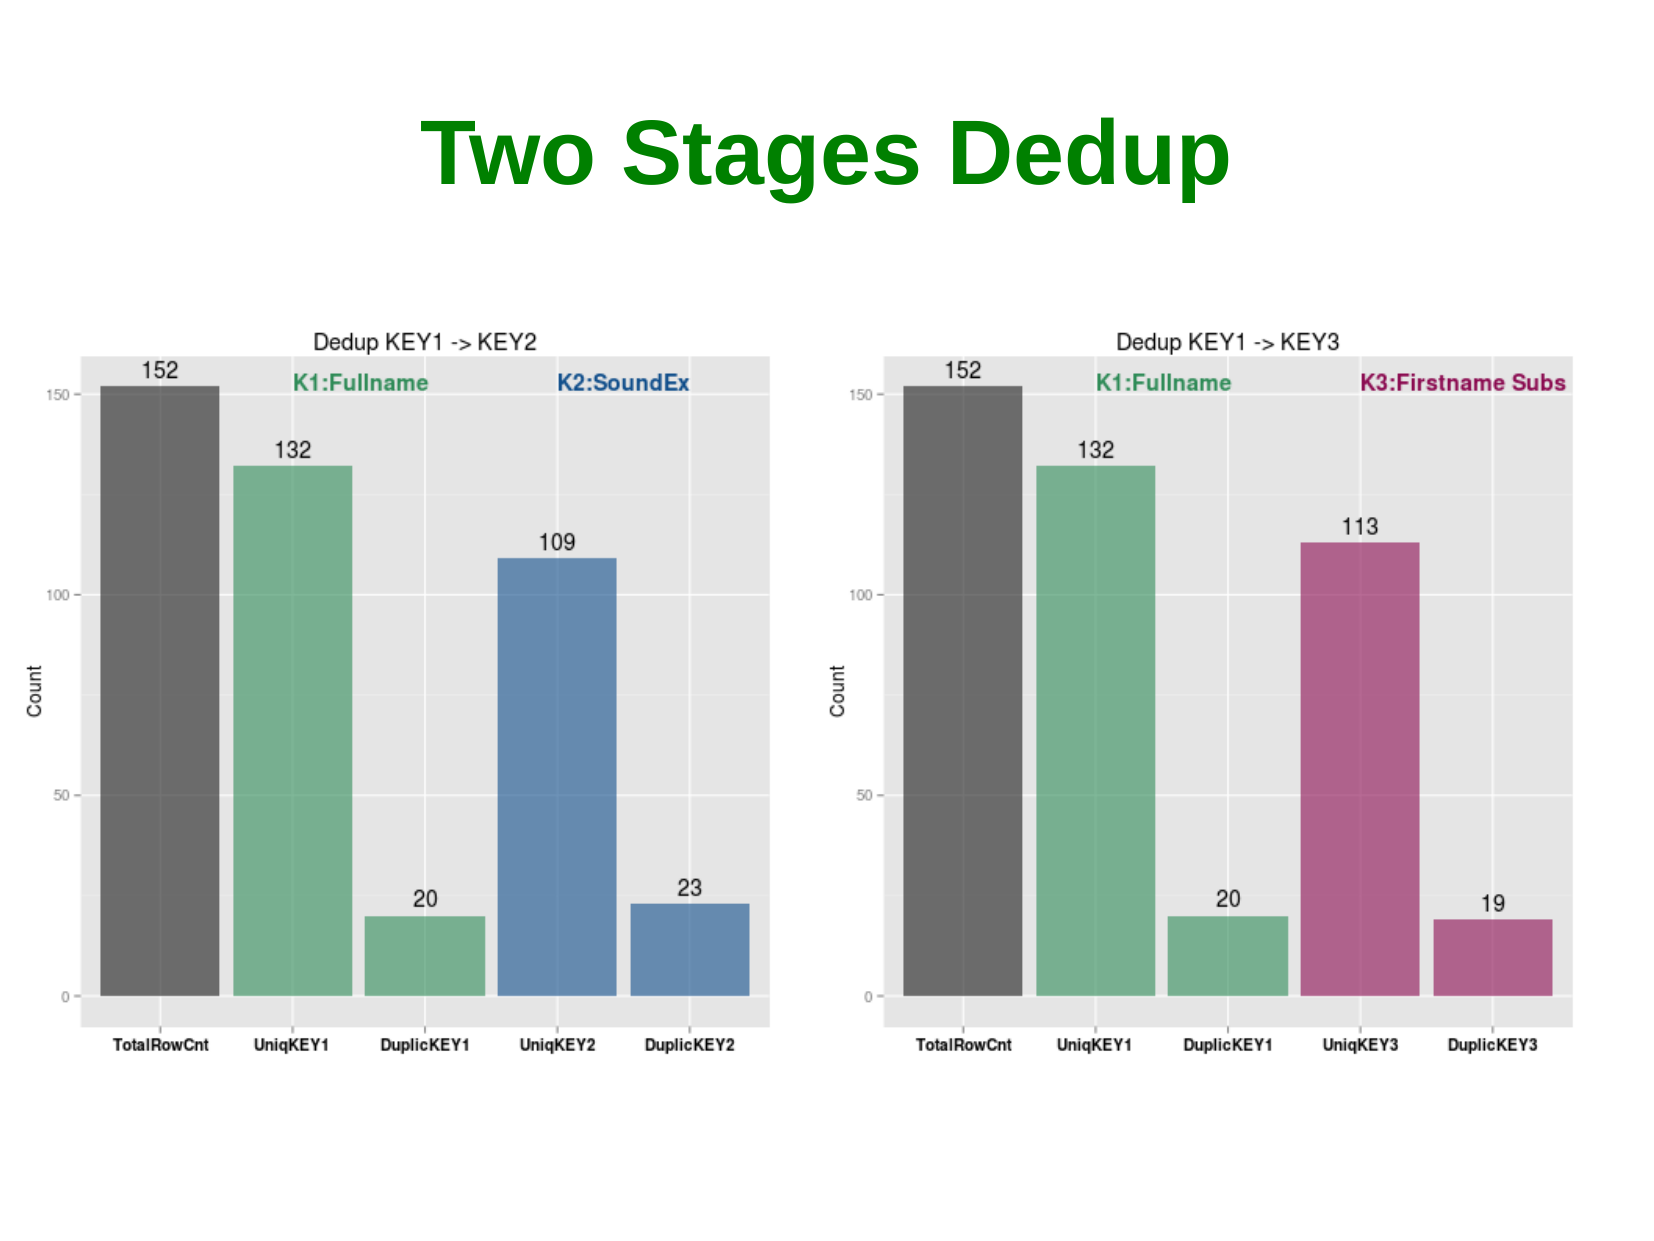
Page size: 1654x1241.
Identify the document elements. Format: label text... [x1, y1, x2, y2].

picture [10, 305, 792, 1087]
picture [813, 305, 1595, 1087]
title Two Stages Dedup [82, 49, 1571, 257]
